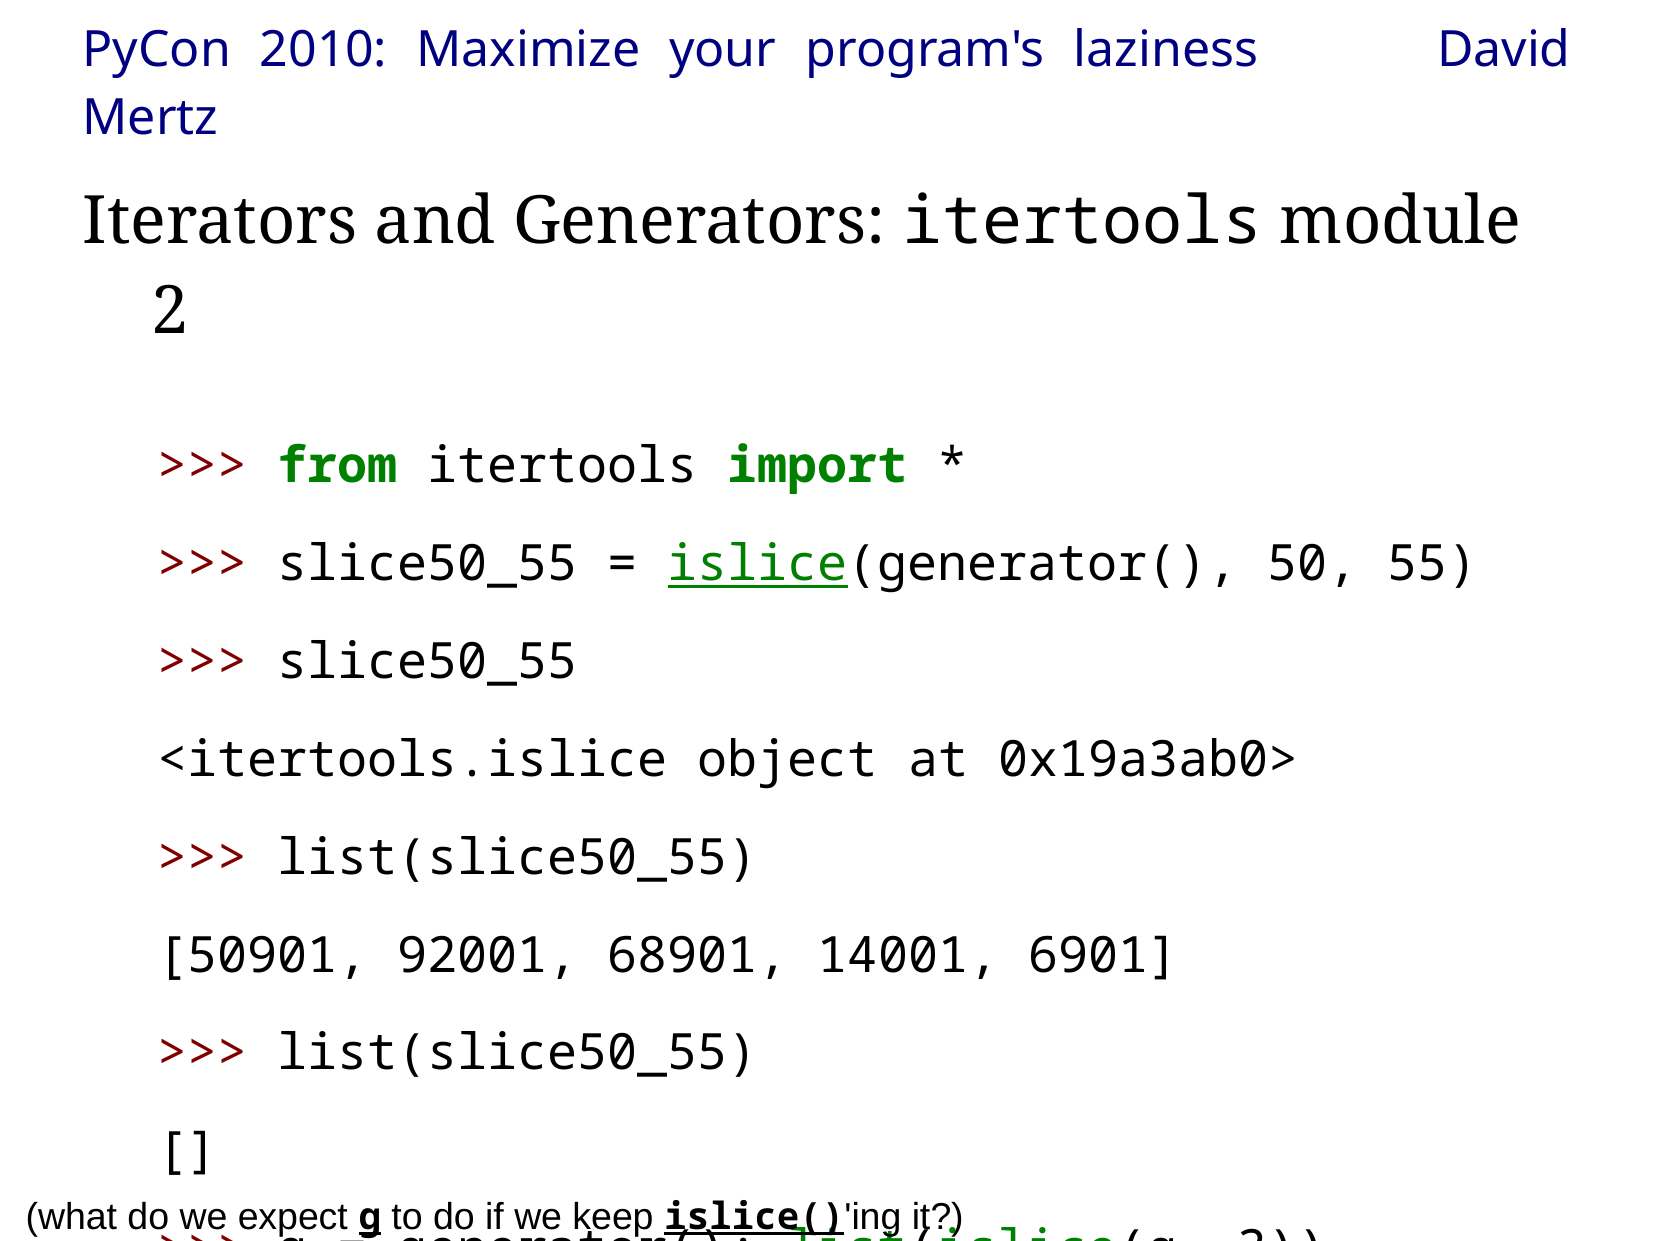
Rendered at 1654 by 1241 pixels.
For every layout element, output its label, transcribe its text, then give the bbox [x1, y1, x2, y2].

list Iterators and Generators: itertools module 2 >>> from itertools import * >>> slice50_55 = islice(generator(), 50, 55) >>> slice50_55 <itertools.islice object at 0x19a3ab0> >>> list(slice50_55) [50901, 92001, 68901, 14001, 6901] >>> list(slice50_55) [] >>> g = generator(); list(islice(g, 3)) [82, 171, 1571, 1088]
list [82, 1088, 1571, 1168]
text_box (what do we expect g to do if we keep islice()'ing it?) [10, 1182, 961, 1238]
title PyCon 2010: Maximize your program's laziness David Mertz [82, 49, 1571, 113]
